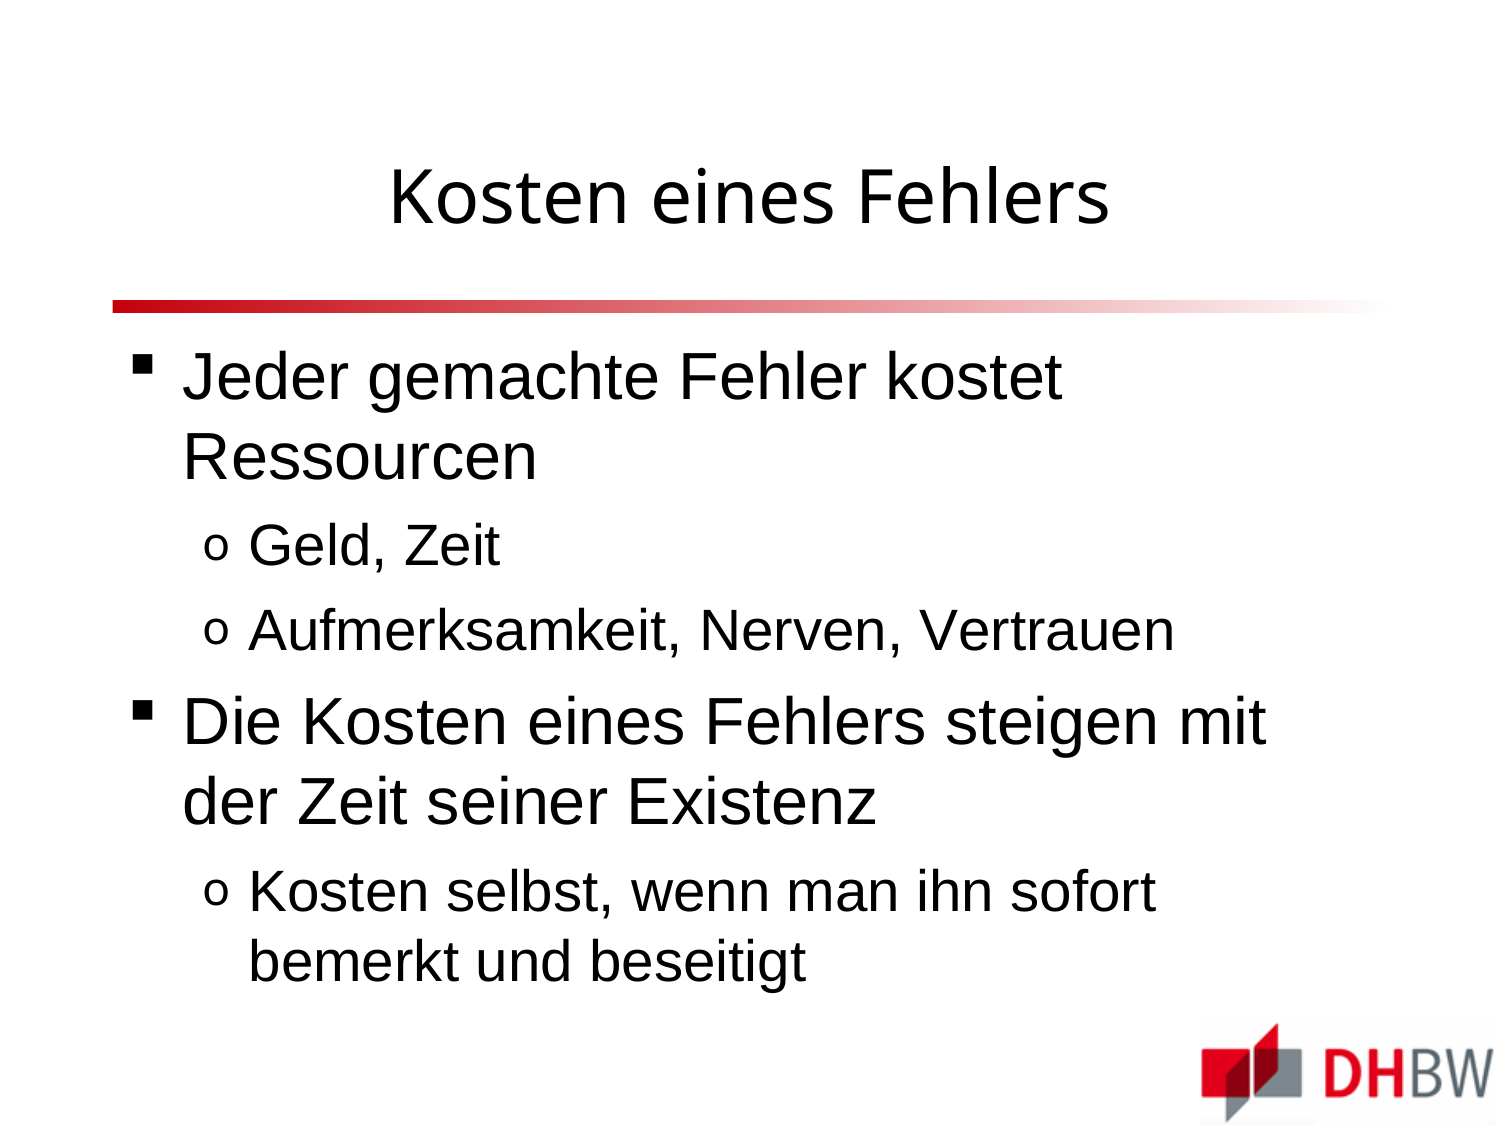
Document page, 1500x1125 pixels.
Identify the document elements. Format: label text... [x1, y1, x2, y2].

picture [1200, 1021, 1495, 1125]
list Jeder gemachte Fehler kostet Ressourcen Geld, Zeit Aufmerksamkeit, Nerven, Vertrauen Die Kosten eines Fehlers steigen mit der Zeit seiner Existenz Kosten selbst, wenn man ihn sofort bemerkt und beseitigt [112, 324, 1388, 1051]
title Kosten eines Fehlers [112, 99, 1388, 288]
